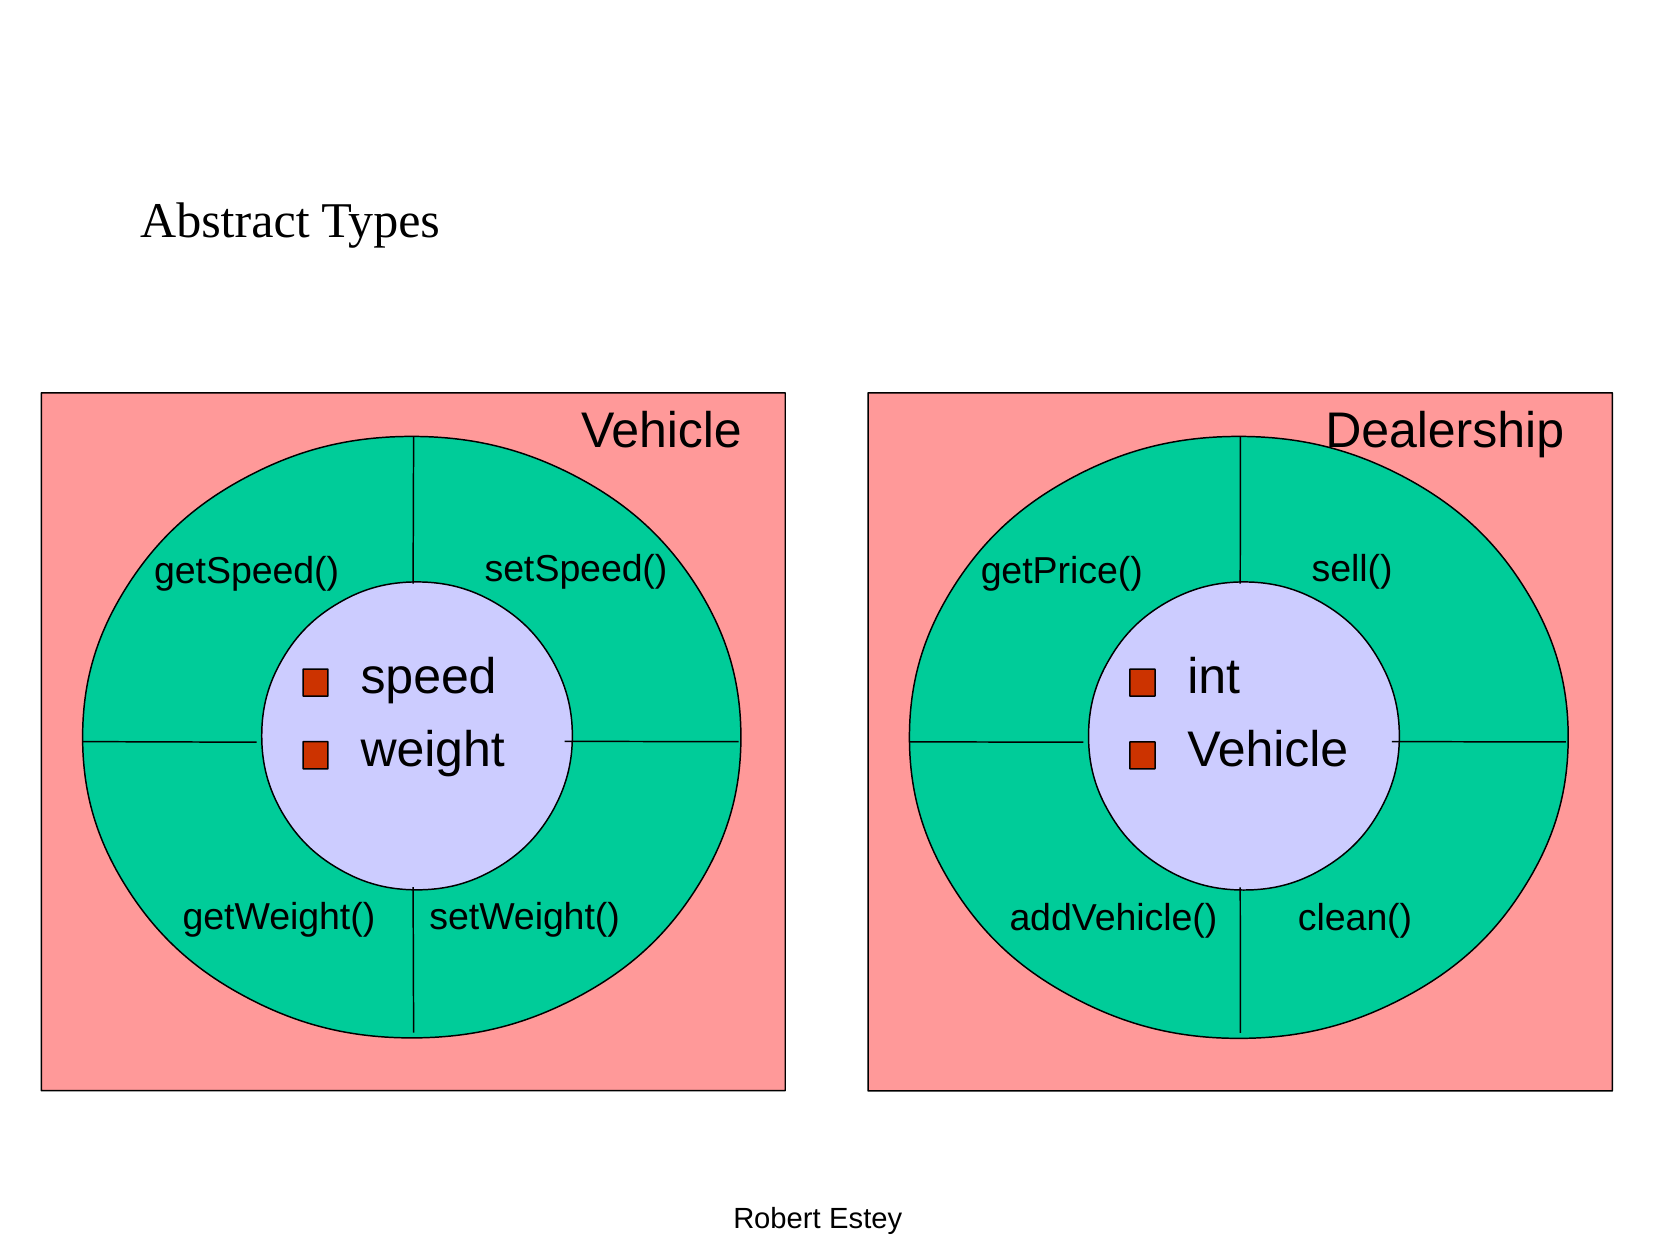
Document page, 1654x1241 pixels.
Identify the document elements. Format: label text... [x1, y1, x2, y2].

text_box int [1187, 648, 1246, 714]
text_box Vehicle [1187, 721, 1369, 787]
text_box Abstract Types [140, 193, 477, 258]
text_box weight [360, 721, 520, 787]
text_box Vehicle [581, 401, 762, 467]
text_box speed [360, 648, 511, 714]
text_box getWeight() [182, 895, 397, 945]
text_box getPrice() [980, 549, 1160, 599]
text_box sell() [1311, 547, 1402, 596]
text_box getSpeed() [154, 549, 359, 599]
text_box [0, 0, 1654, 1241]
text_box Dealership [1325, 401, 1589, 467]
text_box setSpeed() [484, 547, 687, 596]
text_box clean() [1297, 896, 1424, 946]
text_box setWeight() [429, 895, 641, 945]
text_box addVehicle() [1009, 896, 1241, 946]
text_box Robert Estey [733, 1201, 921, 1240]
